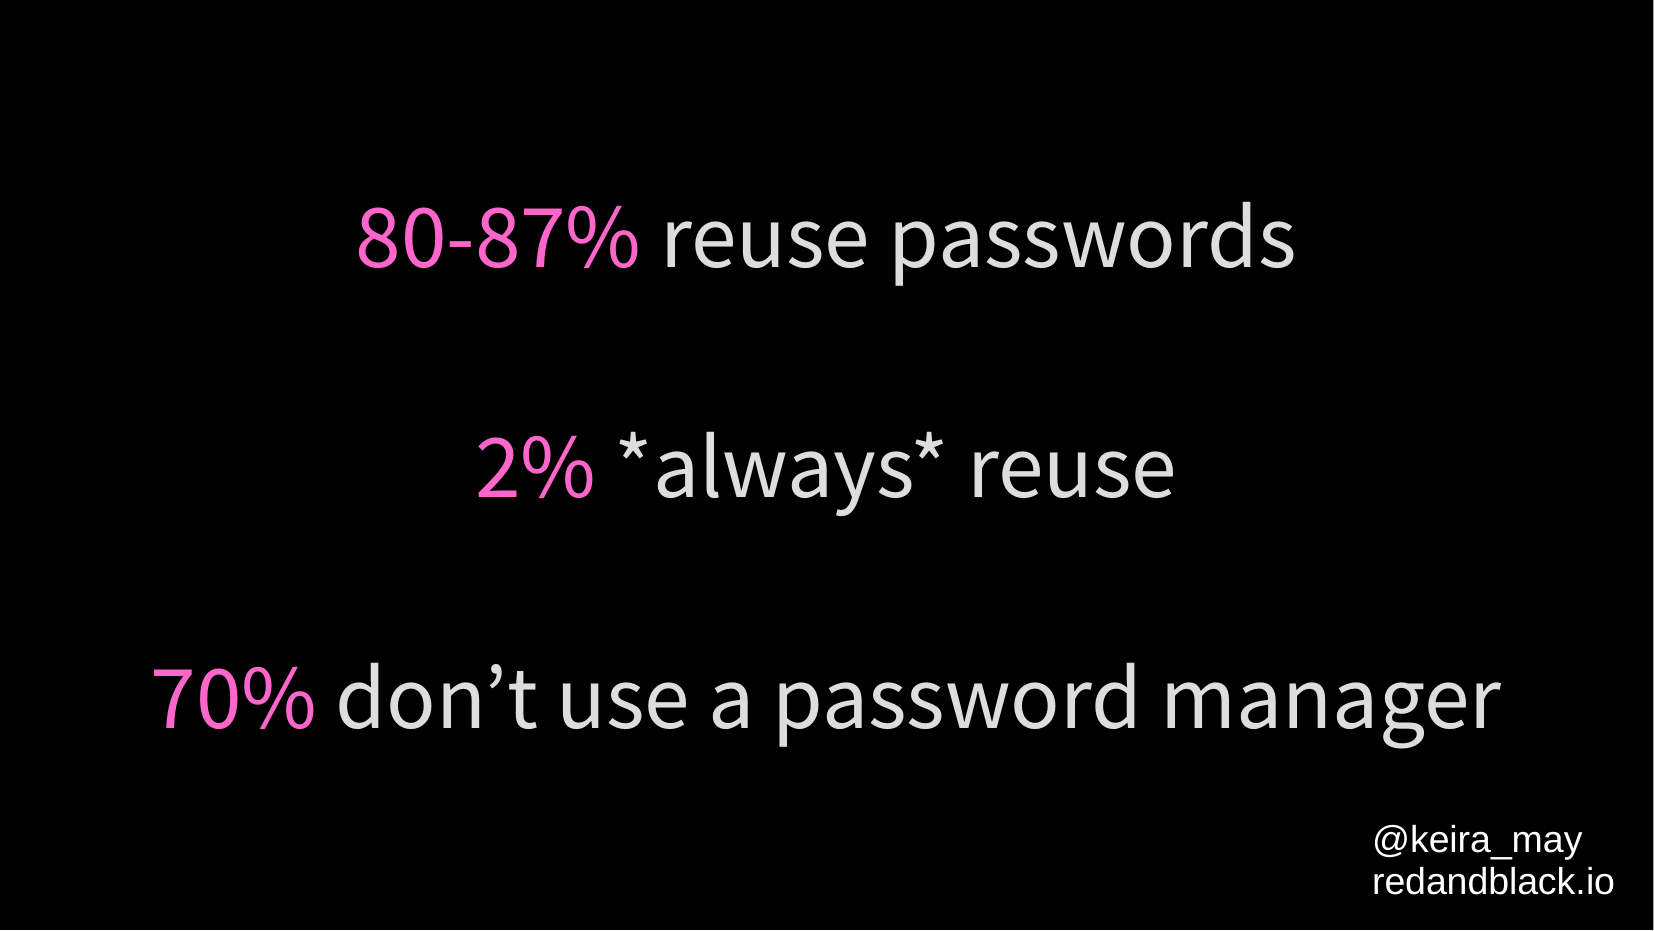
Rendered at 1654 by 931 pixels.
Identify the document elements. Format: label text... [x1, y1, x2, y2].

text_box @keira_may redandblack.io [1357, 810, 1631, 910]
title 80-87% reuse passwords 2% *always* reuse 70% don’t use a password manager [0, 0, 1654, 931]
